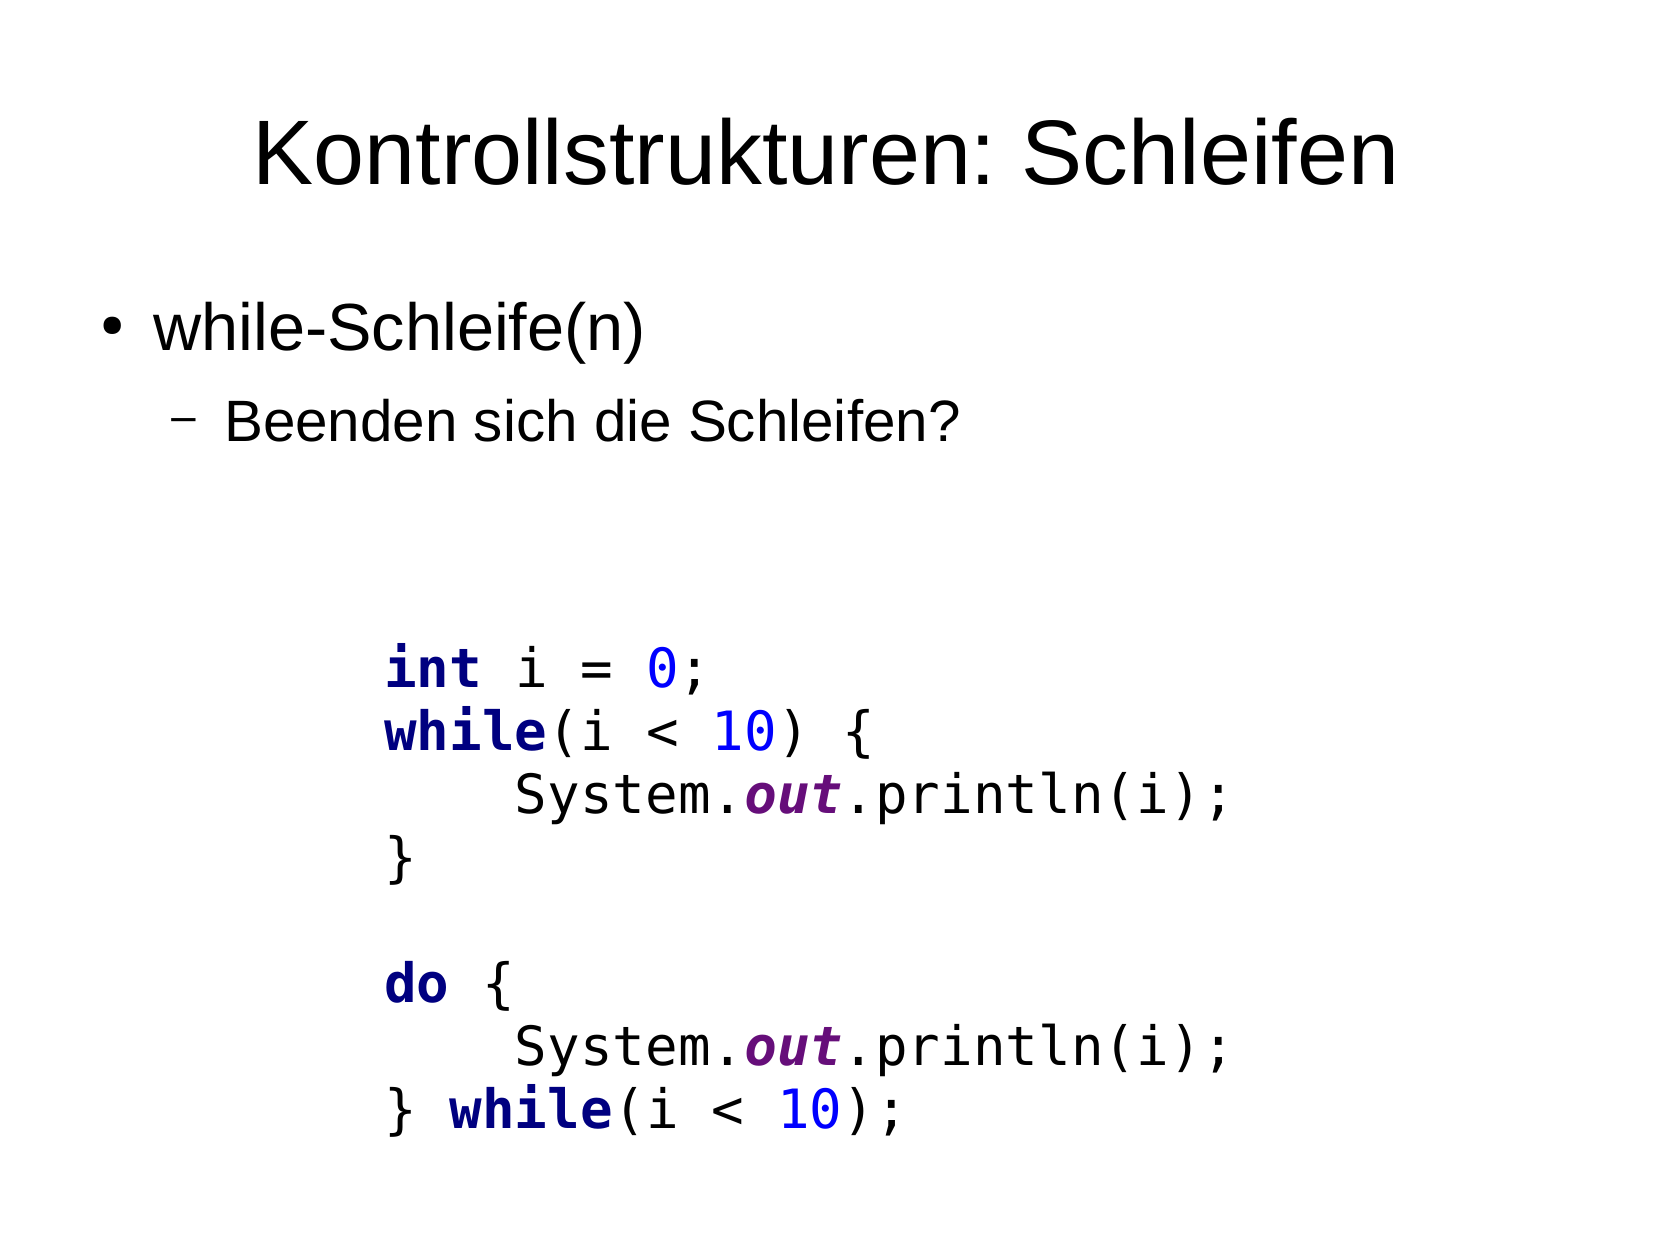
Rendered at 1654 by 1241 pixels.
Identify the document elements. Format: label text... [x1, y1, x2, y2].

title Kontrollstrukturen: Schleifen [82, 49, 1571, 257]
list while-Schleife(n) Beenden sich die Schleifen? [82, 290, 1571, 1216]
text_box int i = 0; while(i < 10) { System.out.println(i); } do { System.out.println(i); } while(i < 10); [369, 630, 1285, 1241]
